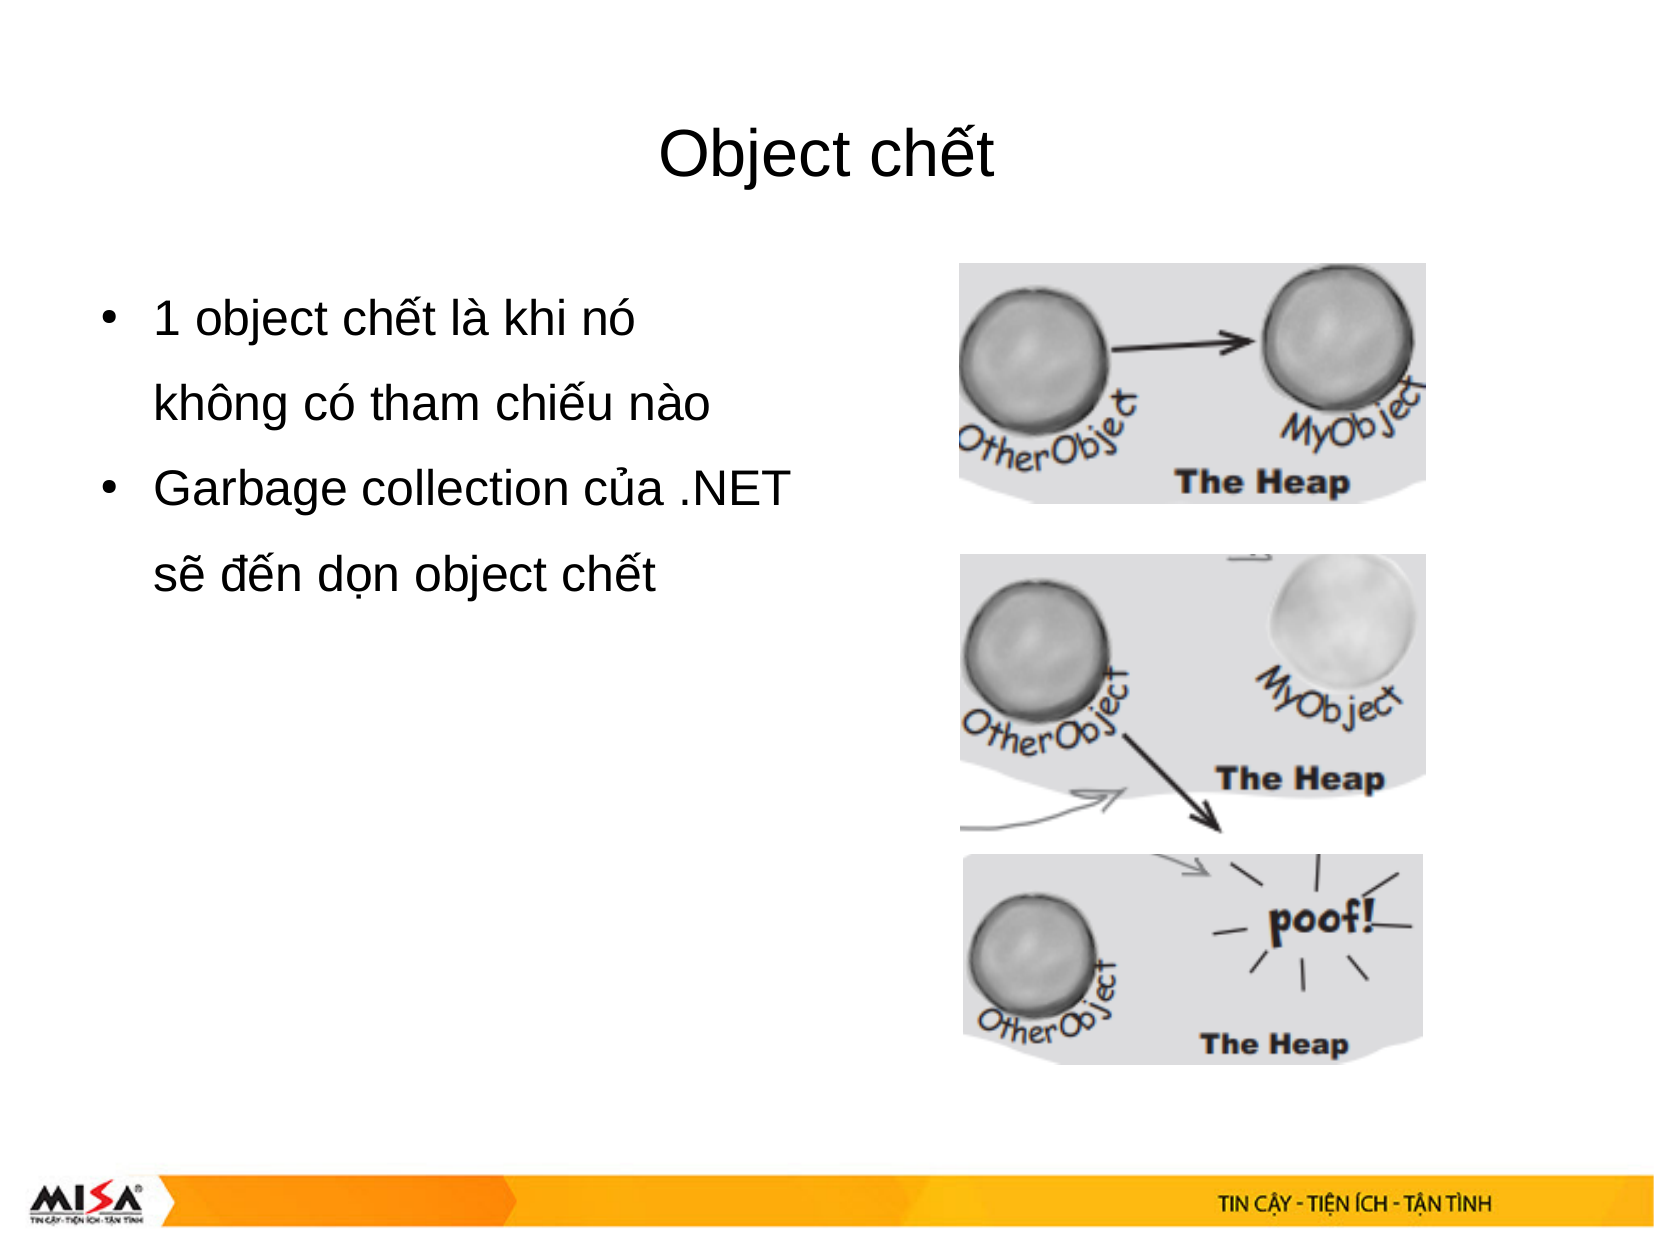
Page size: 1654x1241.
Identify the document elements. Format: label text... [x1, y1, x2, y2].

picture [0, 0, 1654, 1241]
title Object chết [82, 49, 1571, 257]
list 1 object chết là khi nó không có tham chiếu nào Garbage collection của .NET sẽ đến dọn object chết [82, 290, 1571, 1010]
